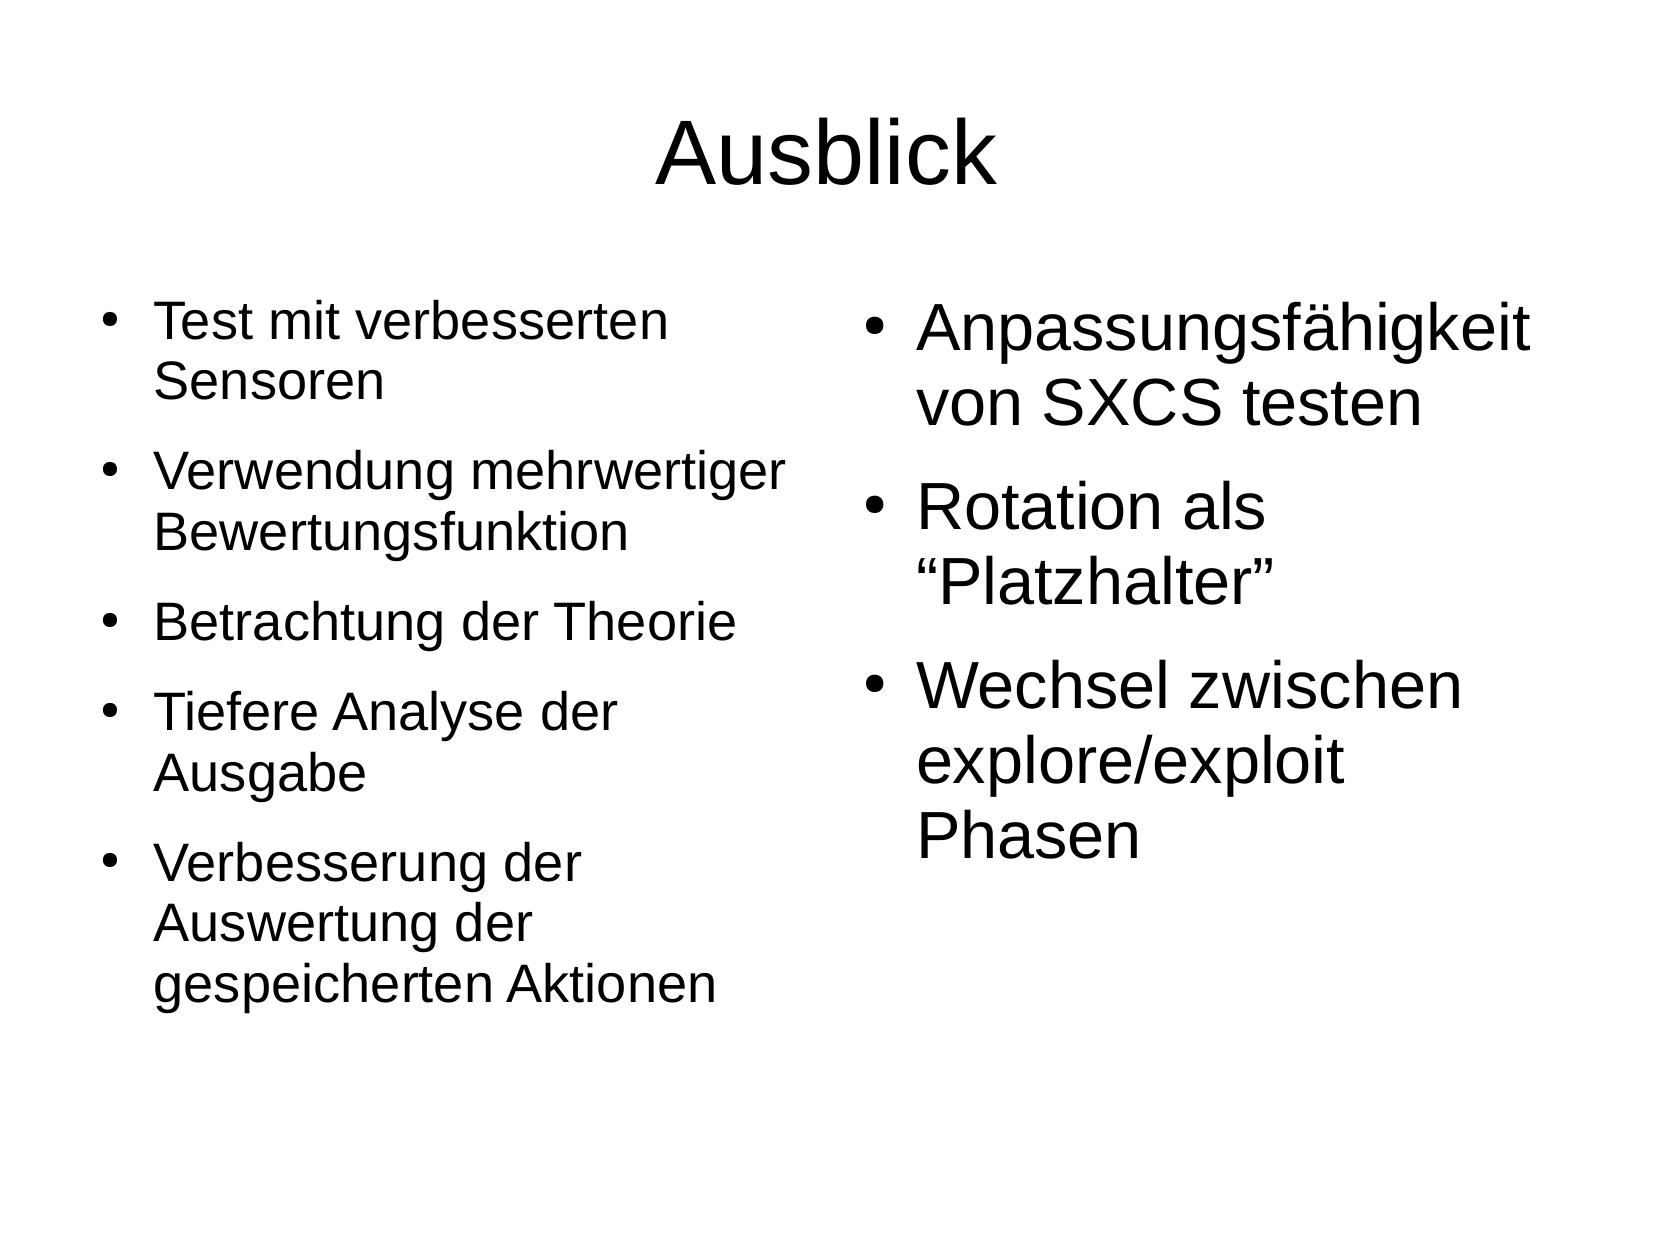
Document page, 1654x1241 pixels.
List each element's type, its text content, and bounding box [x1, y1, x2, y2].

list Test mit verbesserten Sensoren Verwendung mehrwertiger Bewertungsfunktion Betrachtung der Theorie Tiefere Analyse der Ausgabe Verbesserung der Auswertung der gespeicherten Aktionen [82, 290, 809, 1094]
title Ausblick [82, 56, 1571, 250]
list Anpassungsfähigkeit von SXCS testen Rotation als “Platzhalter” Wechsel zwischen explore/exploit Phasen [845, 290, 1572, 1094]
